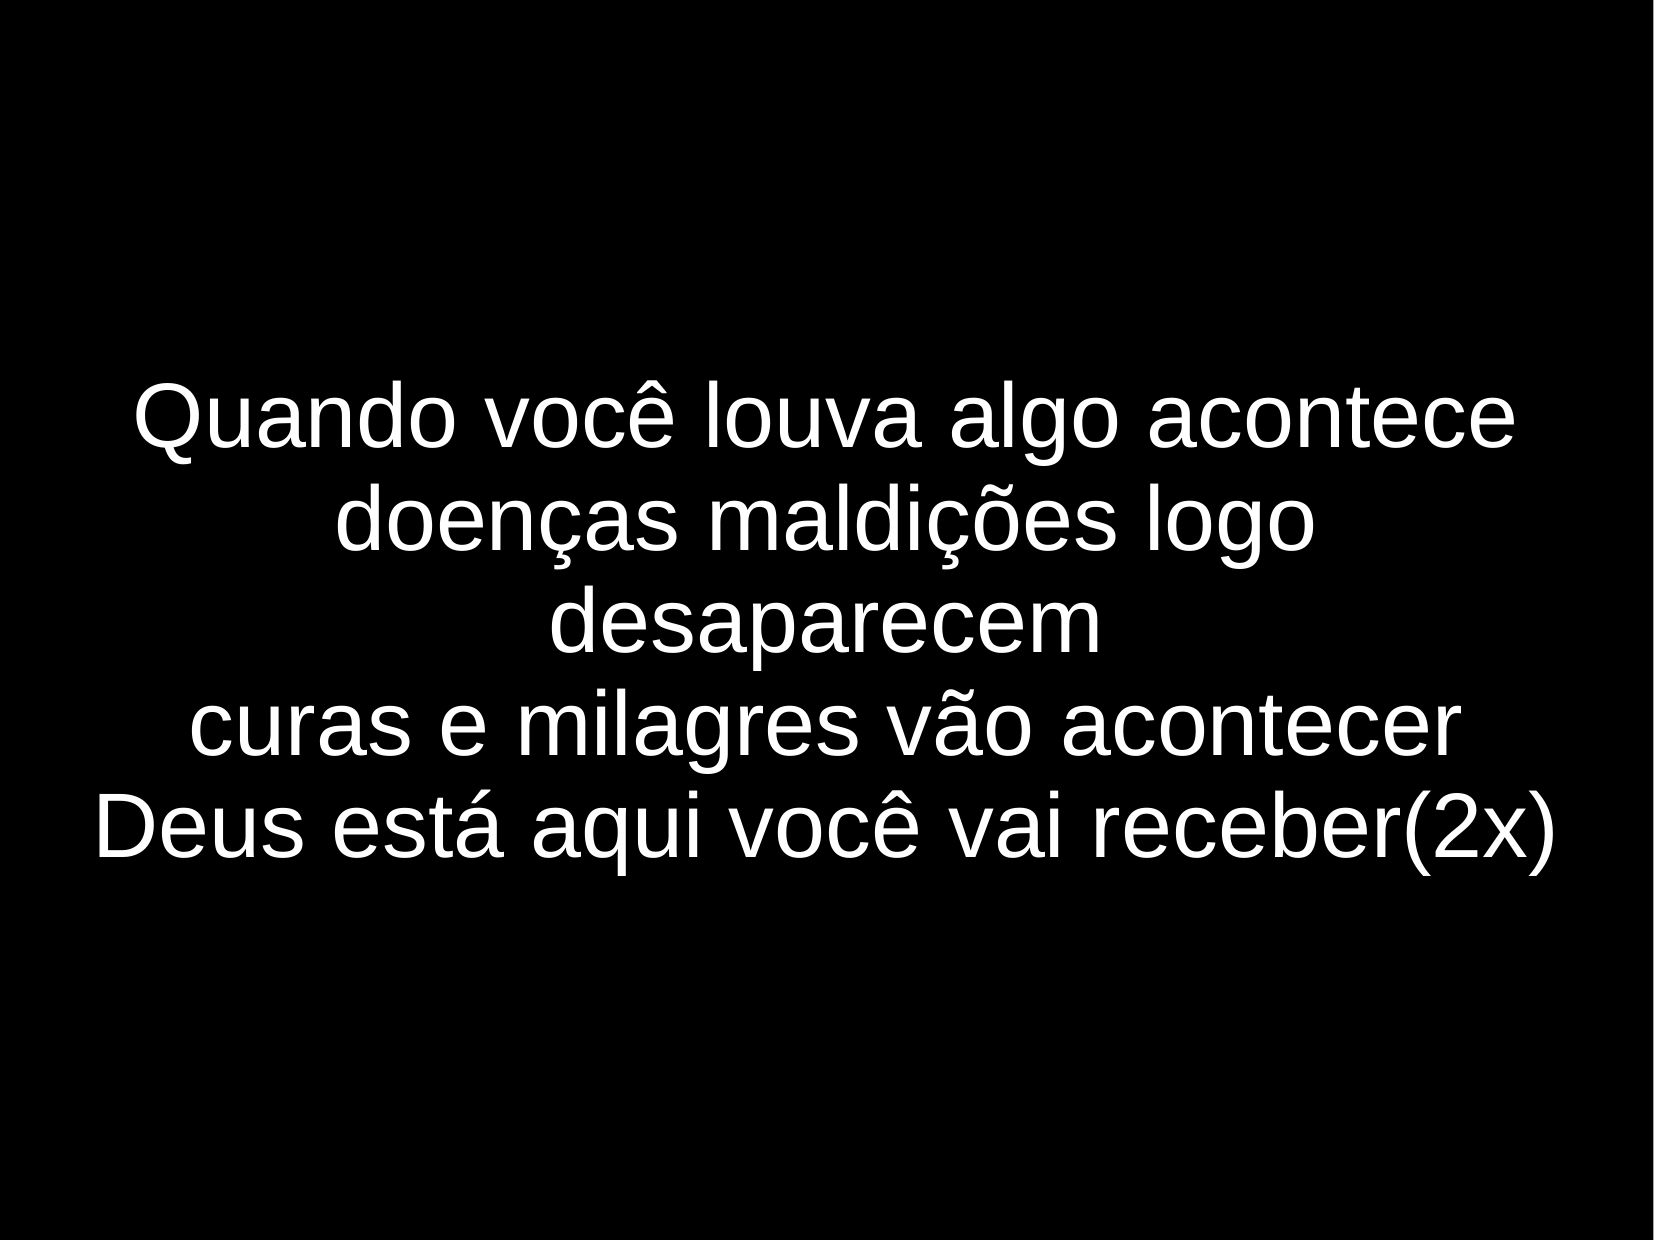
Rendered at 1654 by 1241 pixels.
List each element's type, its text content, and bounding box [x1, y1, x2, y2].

subtitle Quando você louva algo acontece doenças maldições logo desaparecem curas e milagres vão acontecer Deus está aqui você vai receber(2x) [82, 49, 1571, 1193]
